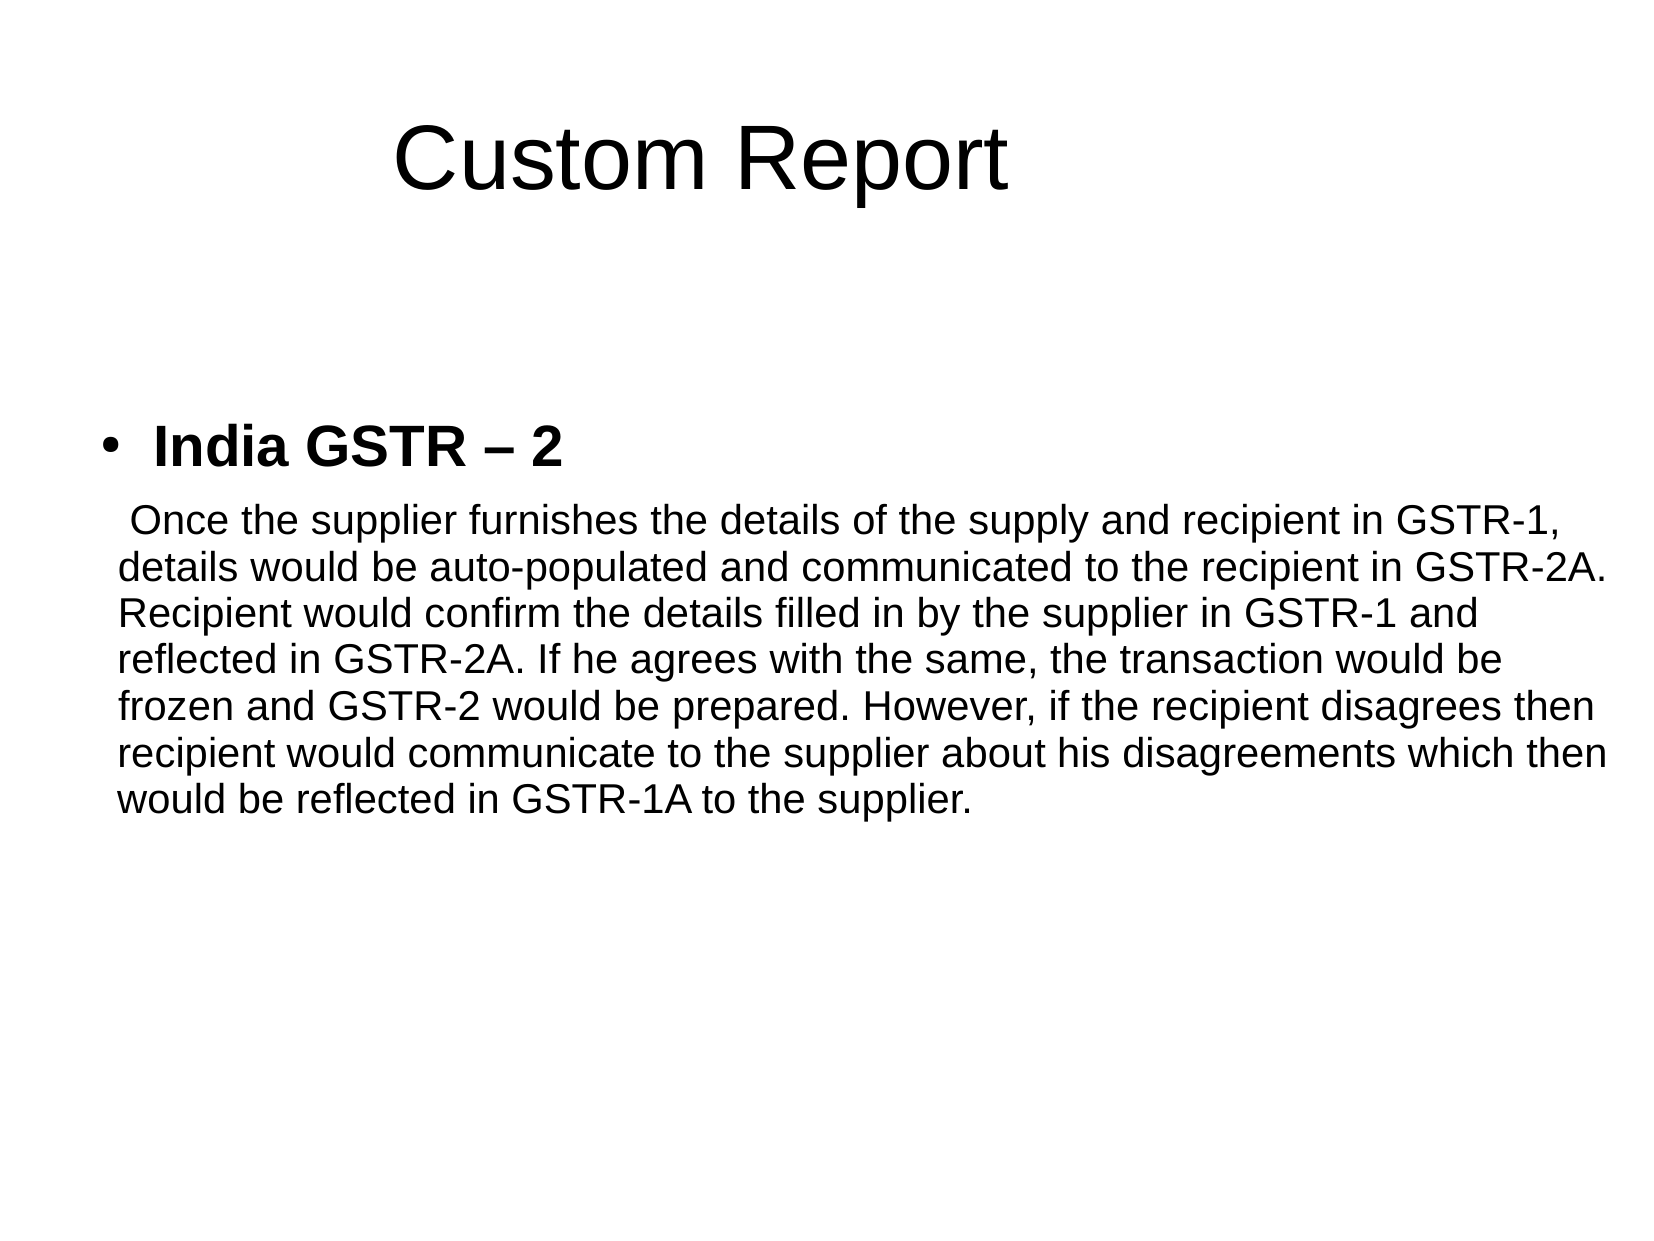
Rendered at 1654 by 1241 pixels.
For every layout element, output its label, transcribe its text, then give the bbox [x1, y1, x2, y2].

list India GSTR – 2 Once the supplier furnishes the details of the supply and recipient in GSTR-1, details would be auto-populated and communicated to the recipient in GSTR-2A. Recipient would confirm the details filled in by the supplier in GSTR-1 and reflected in GSTR-2A. If he agrees with the same, the transaction would be frozen and GSTR-2 would be prepared. However, if the recipient disagrees then recipient would communicate to the supplier about his disagreements which then would be reflected in GSTR-1A to the supplier. [82, 330, 1621, 991]
title Custom Report [82, 60, 1321, 257]
